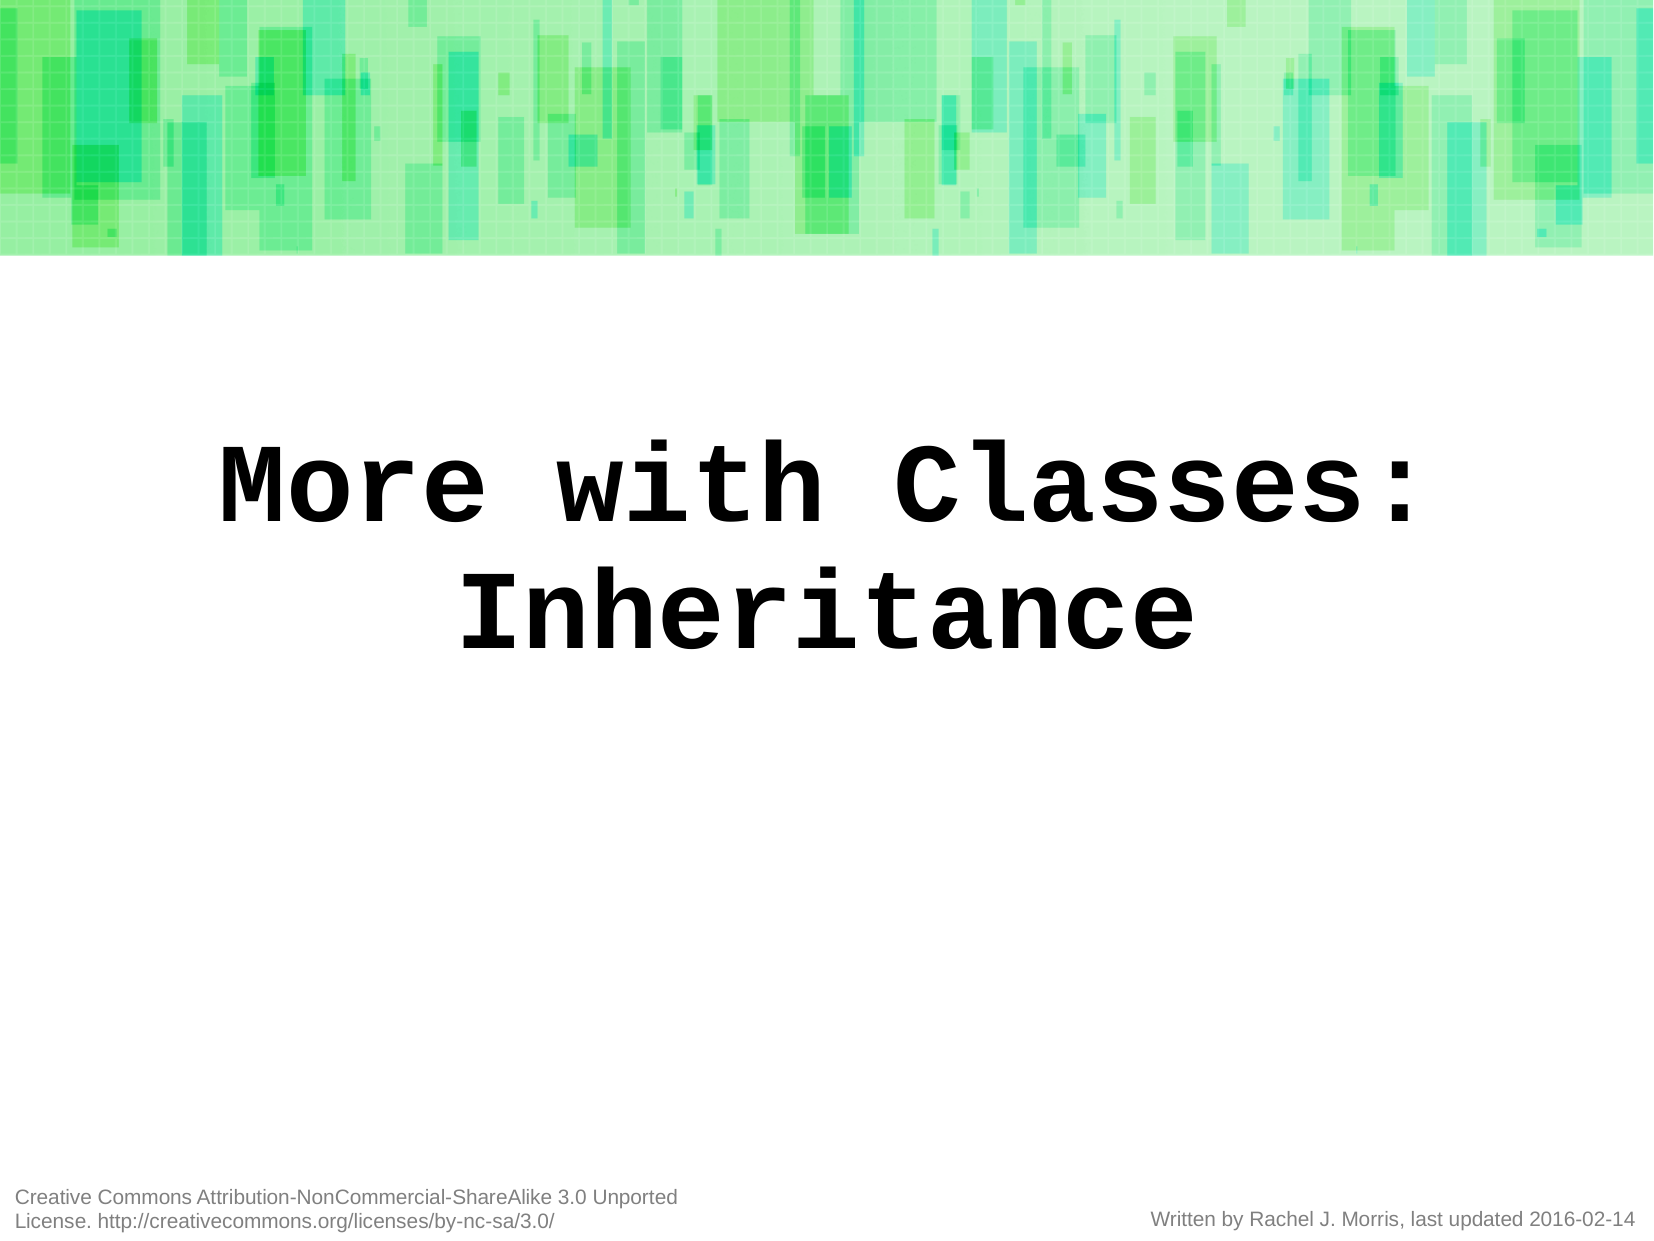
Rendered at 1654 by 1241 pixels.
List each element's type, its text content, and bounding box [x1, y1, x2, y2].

text_box Written by Rachel J. Morris, last updated 2016-02-14 [840, 1200, 1651, 1239]
subtitle More with Classes: Inheritance [82, 285, 1571, 826]
text_box Creative Commons Attribution-NonCommercial-ShareAlike 3.0 Unported License. http://creativecommons.org/licenses/by-nc-sa/3.0/ [0, 1178, 751, 1241]
picture [0, 0, 1654, 1241]
